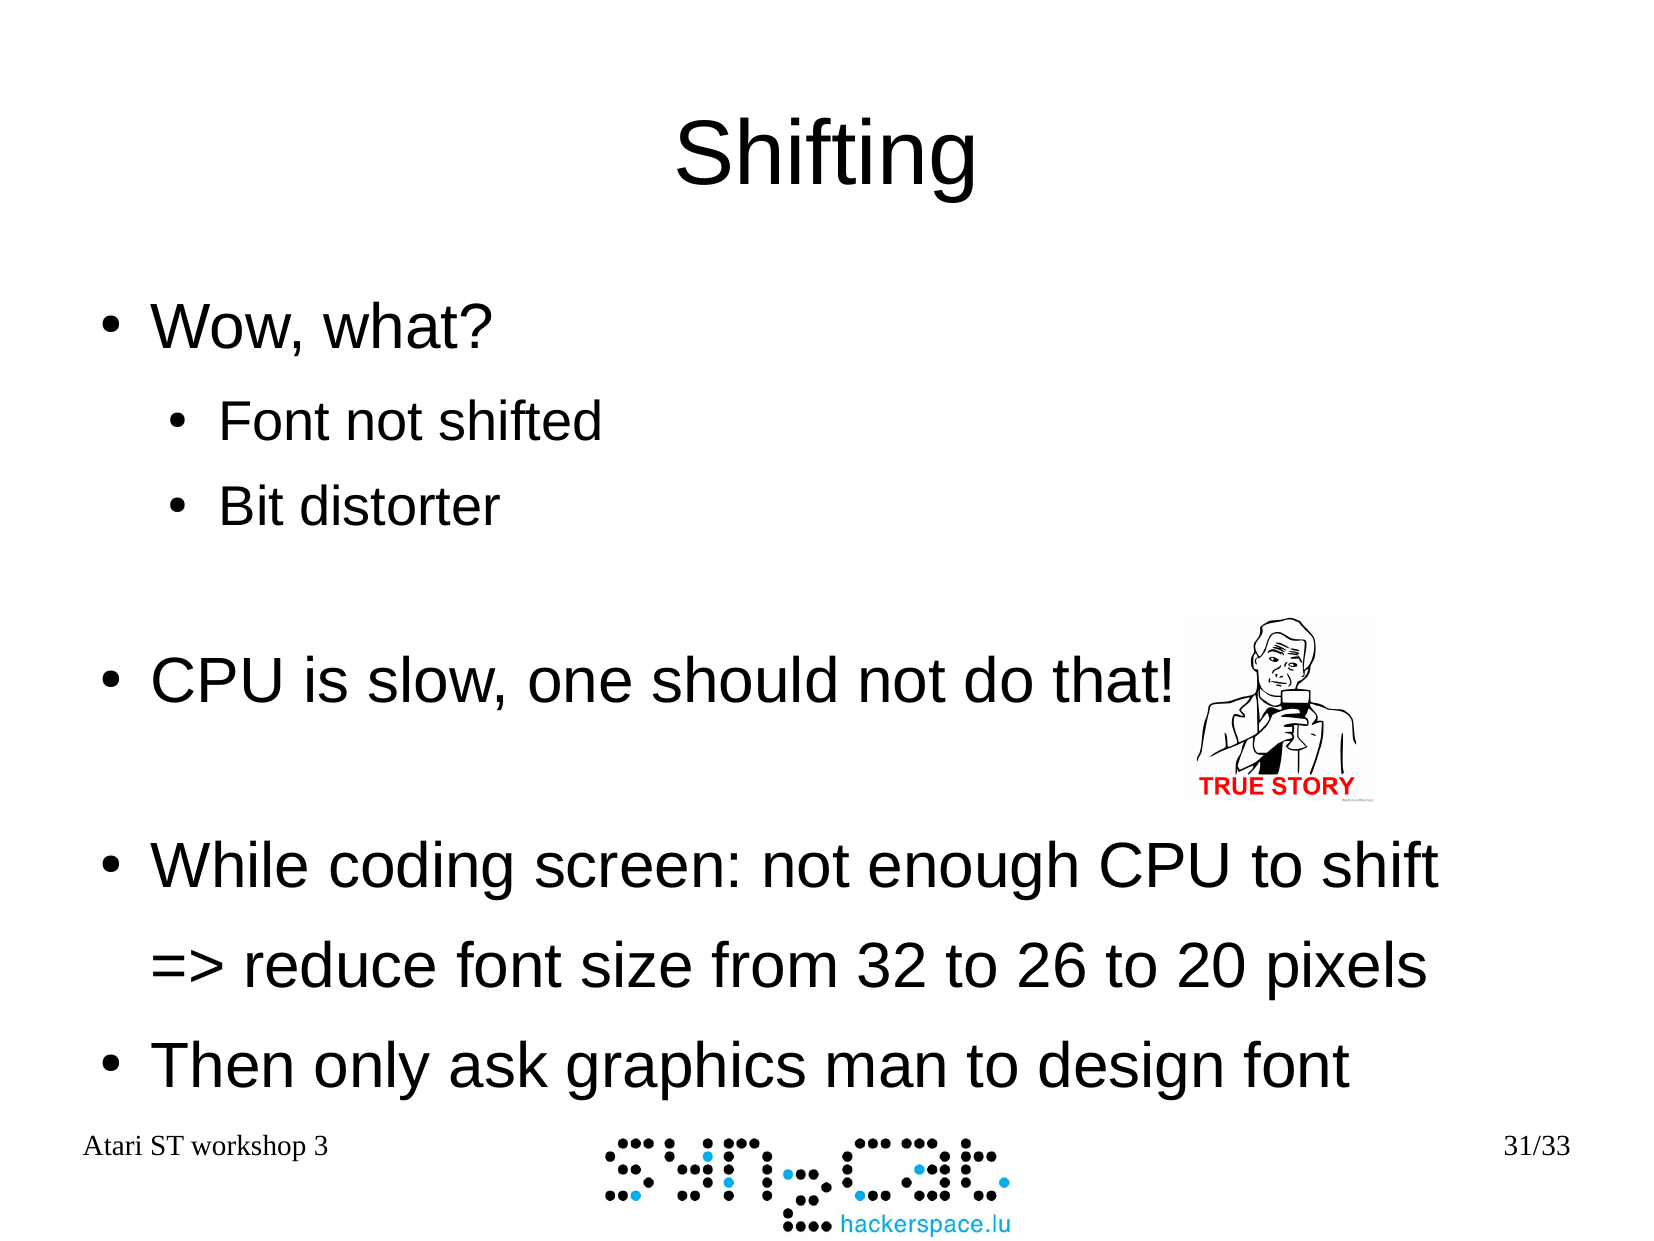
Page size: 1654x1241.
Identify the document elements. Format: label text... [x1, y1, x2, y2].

picture [1180, 615, 1376, 802]
picture [600, 1124, 1025, 1241]
list Wow, what? Font not shifted Bit distorter CPU is slow, one should not do that! While coding screen: not enough CPU to shift => reduce font size from 32 to 26 to 20 pixels Then only ask graphics man to design font [82, 290, 1571, 1109]
title Shifting [82, 49, 1571, 257]
